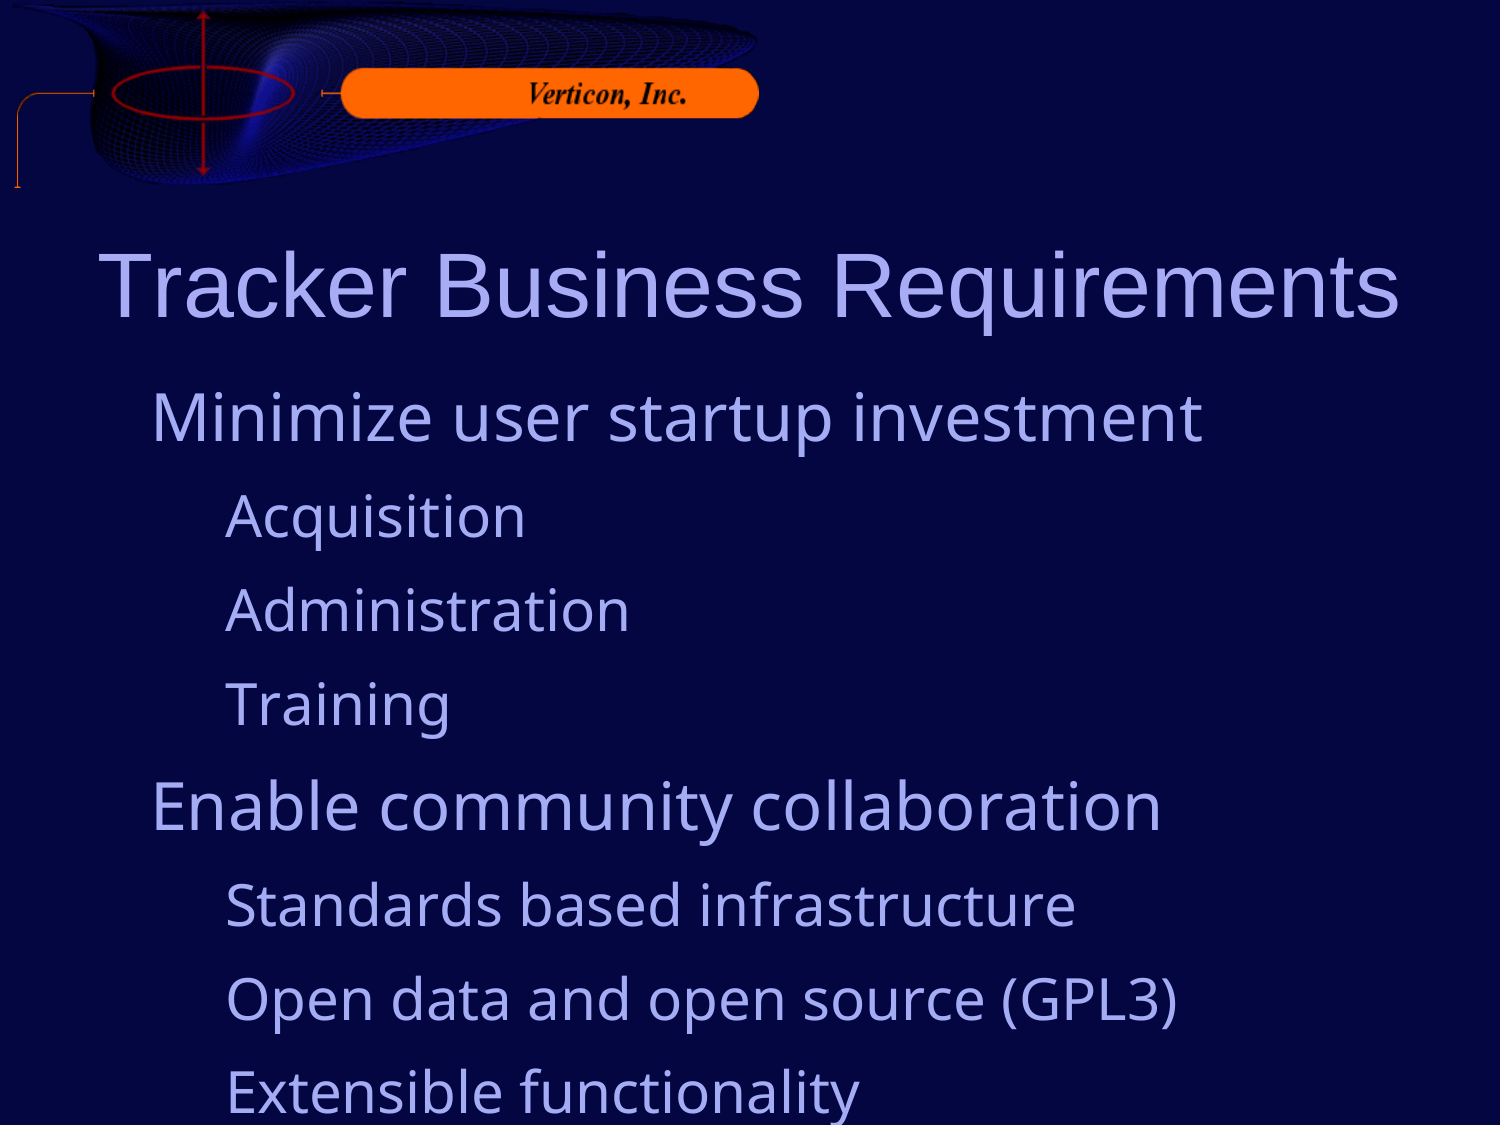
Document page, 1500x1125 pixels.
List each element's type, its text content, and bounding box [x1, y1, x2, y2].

title Tracker Business Requirements [0, 234, 1500, 441]
list Minimize user startup investment Acquisition Administration Training Enable community collaboration Standards based infrastructure Open data and open source (GPL3) Extensible functionality [150, 369, 1385, 1061]
picture [8, 0, 759, 188]
